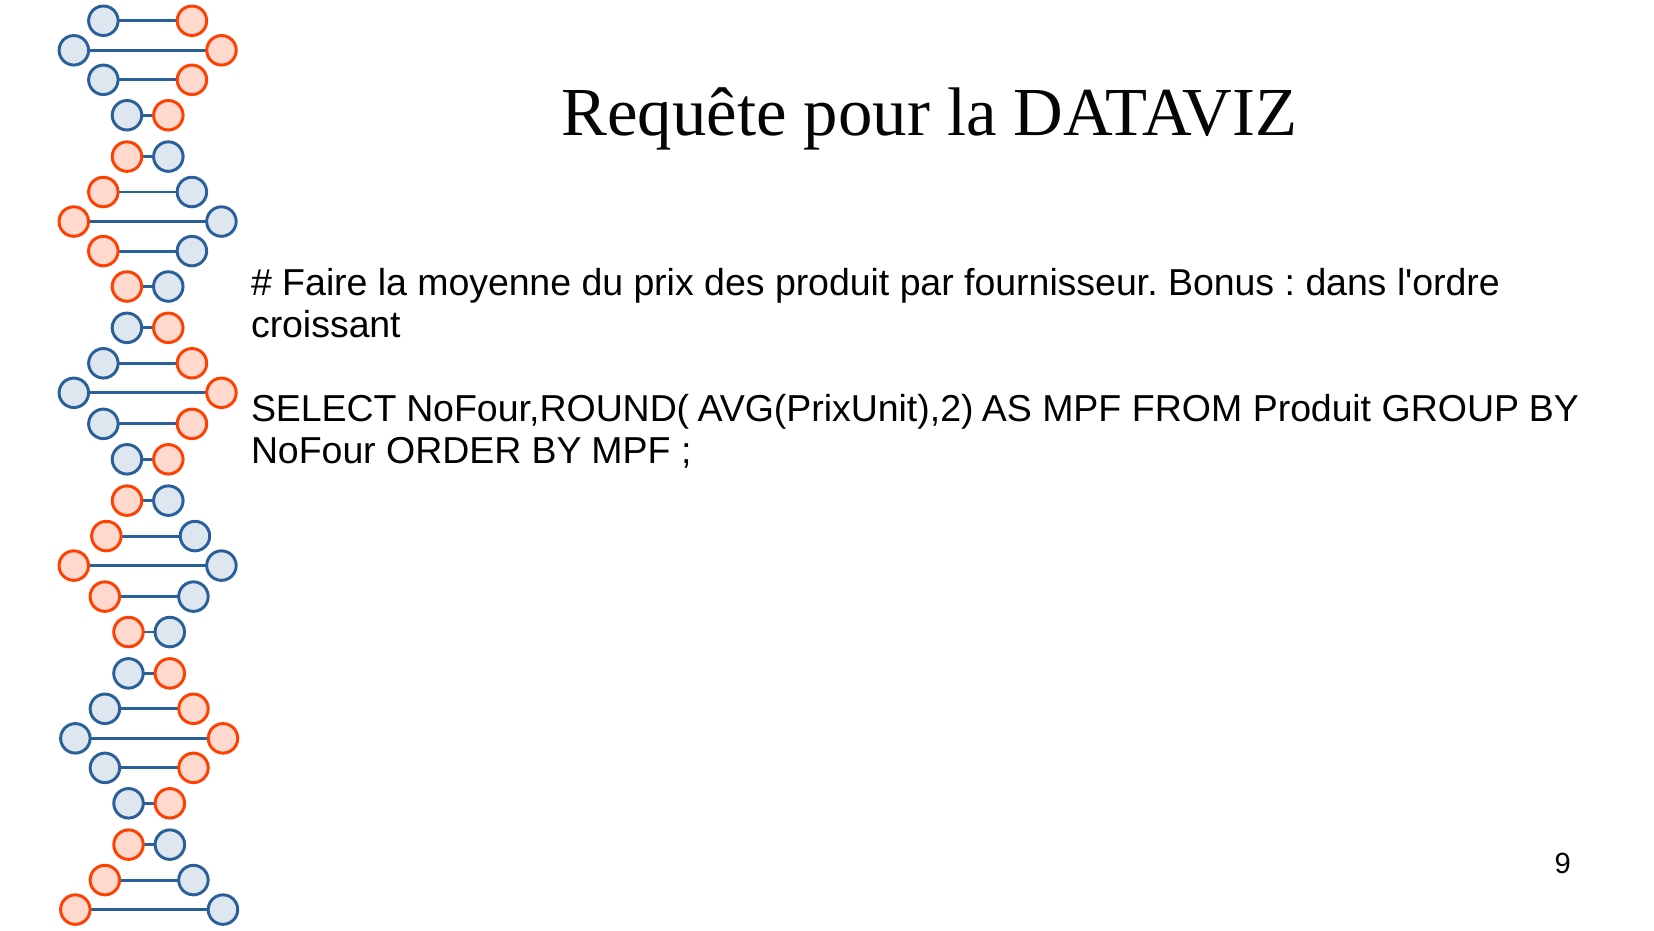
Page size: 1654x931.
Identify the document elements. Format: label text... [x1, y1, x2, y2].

text_box # Faire la moyenne du prix des produit par fournisseur. Bonus : dans l'ordre croissant SELECT NoFour,ROUND( AVG(PrixUnit),2) AS MPF FROM Produit GROUP BY NoFour ORDER BY MPF ; [236, 254, 1595, 621]
title Requête pour la DATAVIZ [265, 35, 1595, 189]
